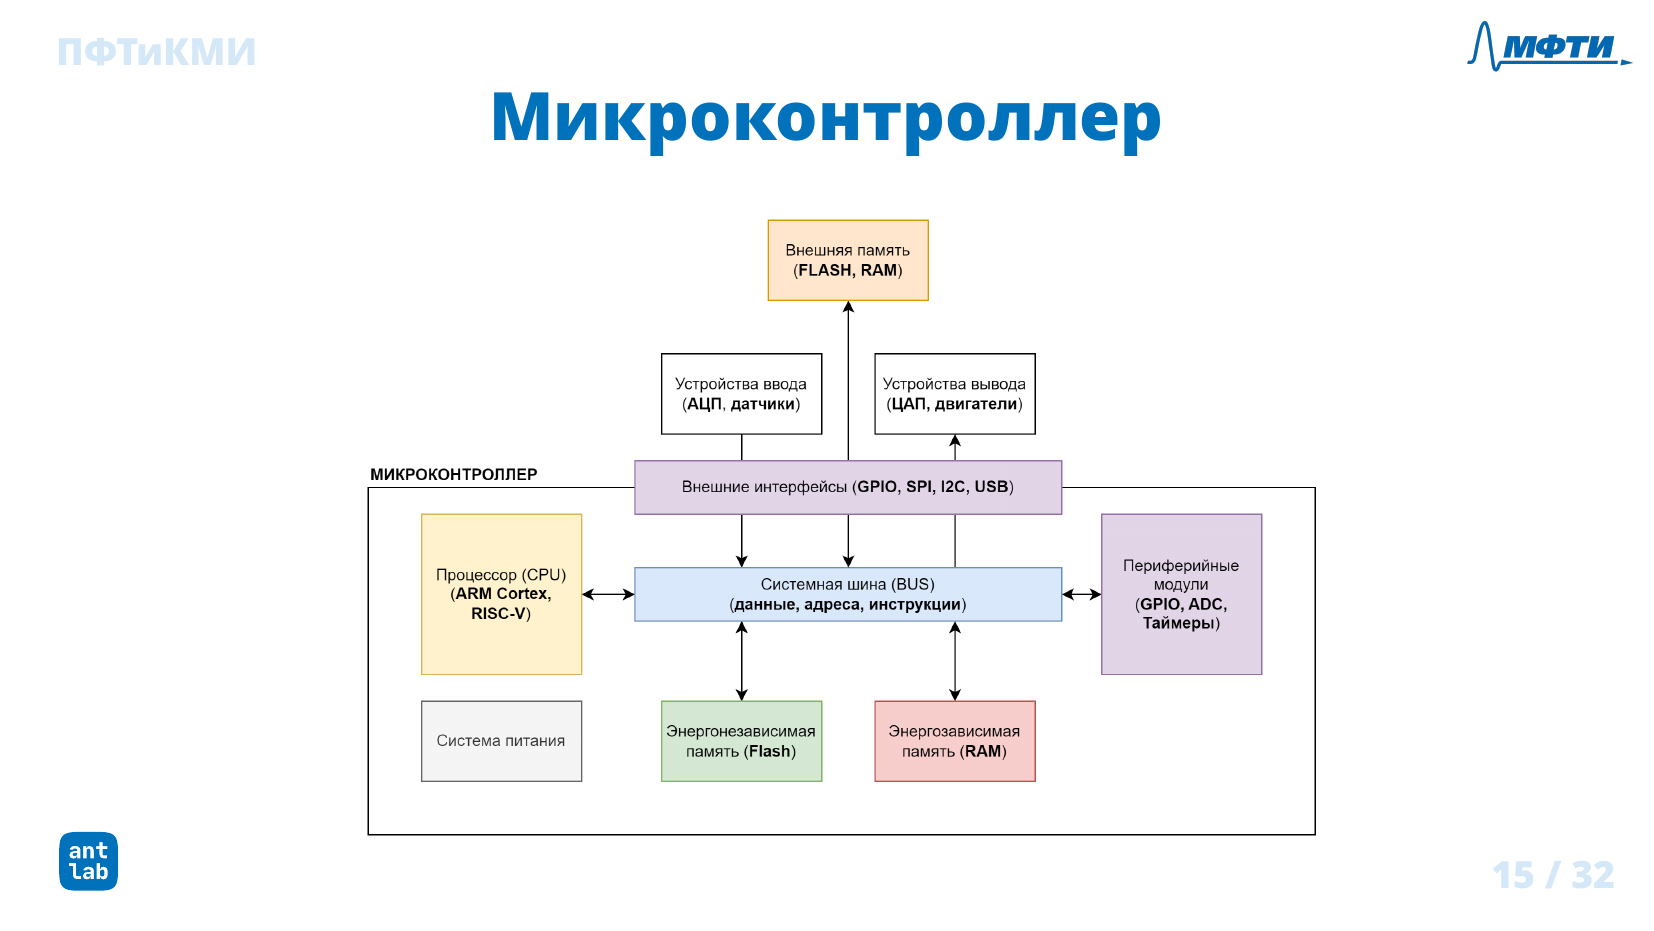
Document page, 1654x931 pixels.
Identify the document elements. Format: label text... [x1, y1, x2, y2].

title Микроконтроллер [82, 37, 1571, 193]
picture [354, 206, 1329, 850]
picture [1446, 0, 1654, 93]
